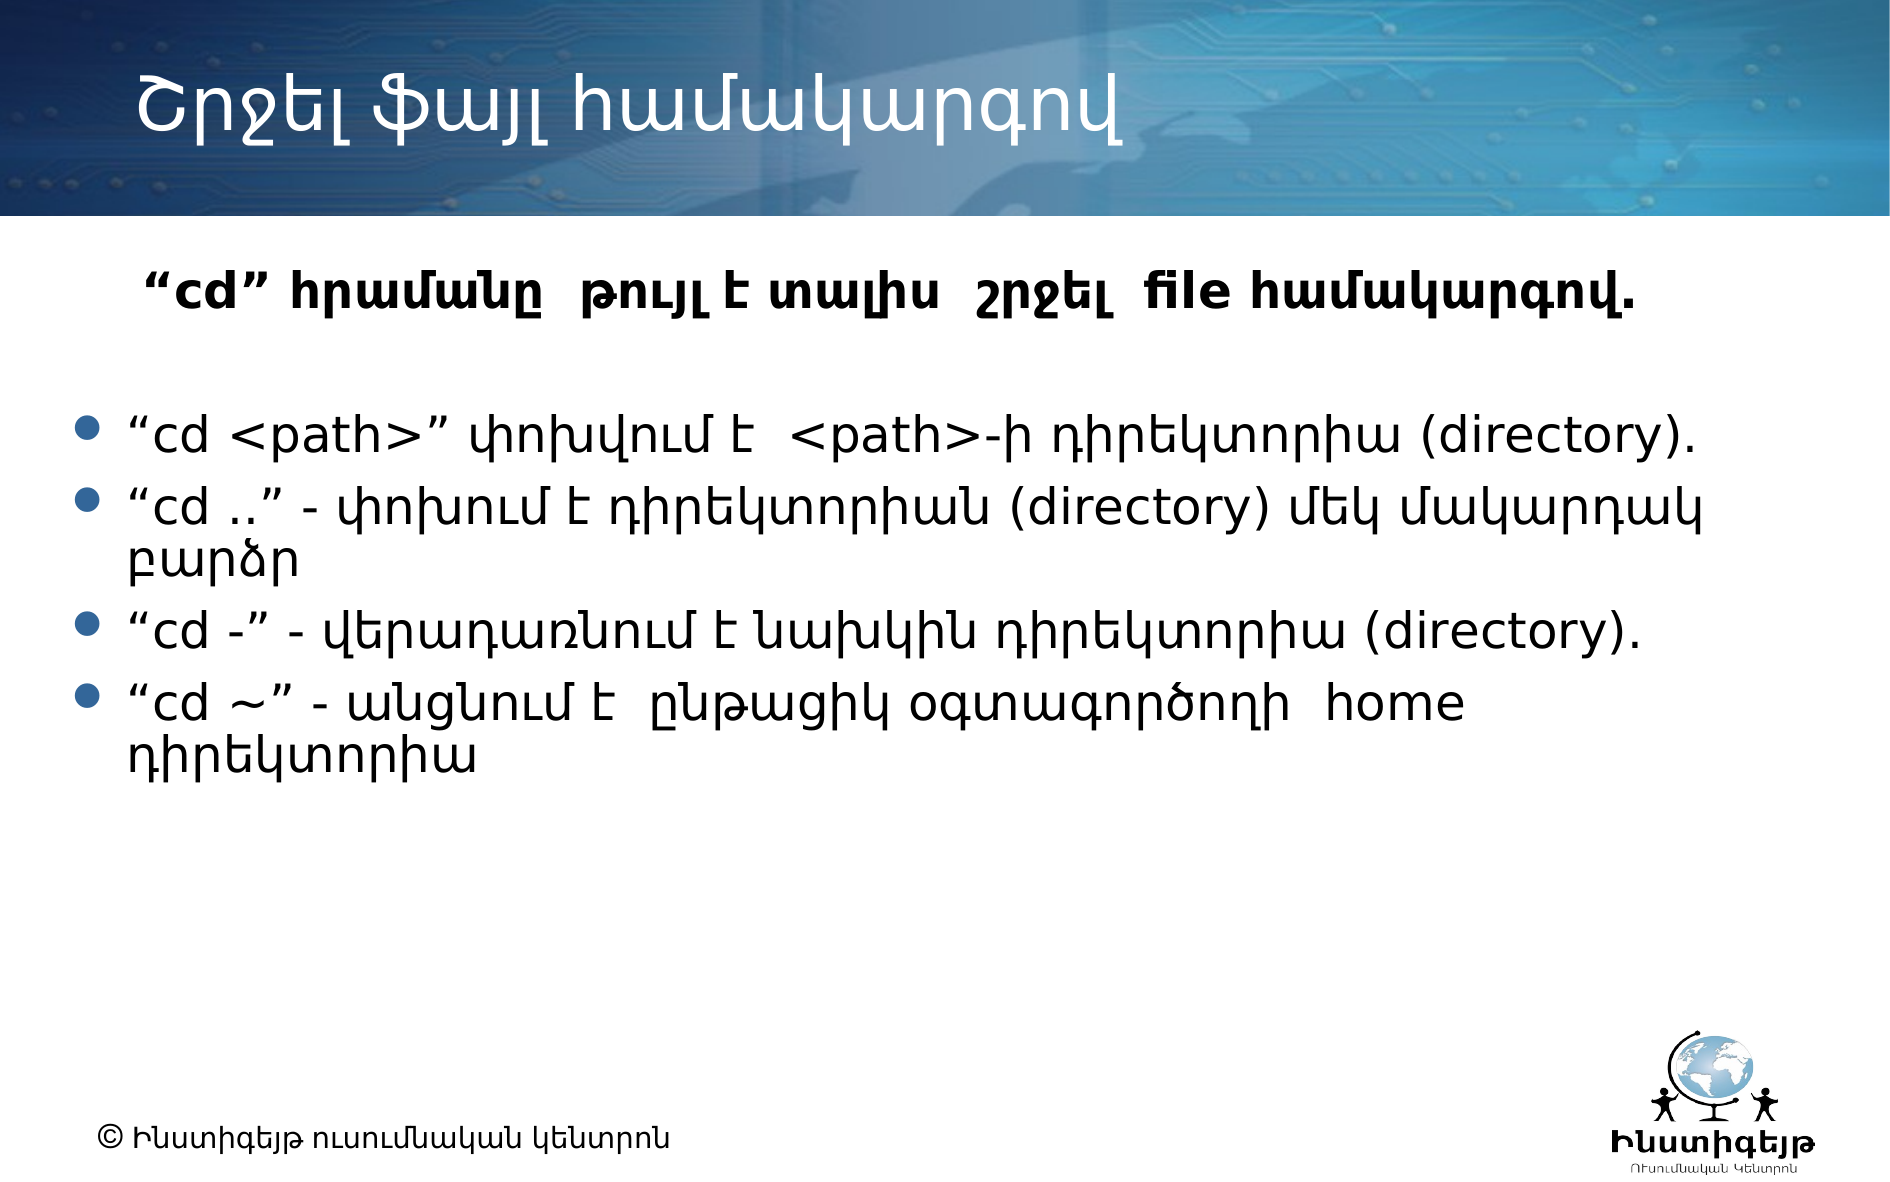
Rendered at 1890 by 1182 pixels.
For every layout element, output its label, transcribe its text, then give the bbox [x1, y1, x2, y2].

picture [1612, 1030, 1815, 1175]
picture [0, 0, 1890, 216]
list “cd” հրամանը թույլ է տալիս շրջել file համակարգով. “cd <path>” փոխվում է <path>-ի դիրեկտորիա (directory). “cd ..” - փոխում է դիրեկտորիան (directory) մեկ մակարդակ բարձր “cd -” - վերադառնում է նախկին դիրեկտորիա (directory). “cd ~” - անցնում է ընթացիկ օգտագործողի home դիրեկտորիա [71, 266, 1835, 296]
